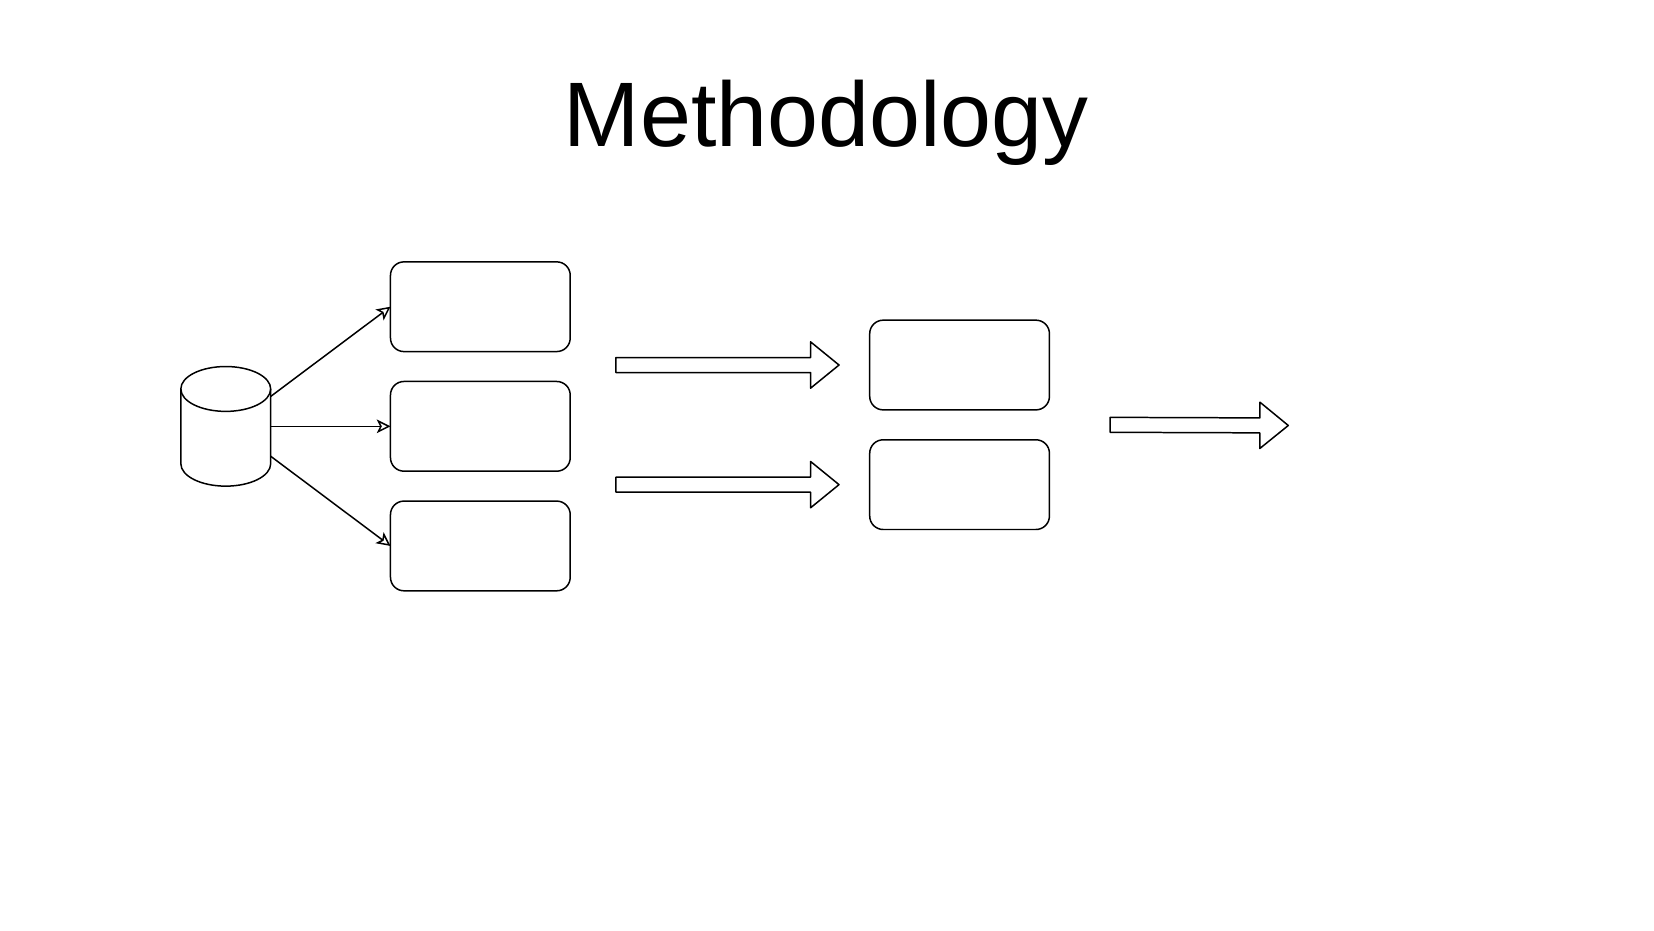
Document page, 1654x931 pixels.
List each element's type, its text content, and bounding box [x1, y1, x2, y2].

picture [178, 259, 1479, 593]
title Methodology [82, 37, 1571, 193]
